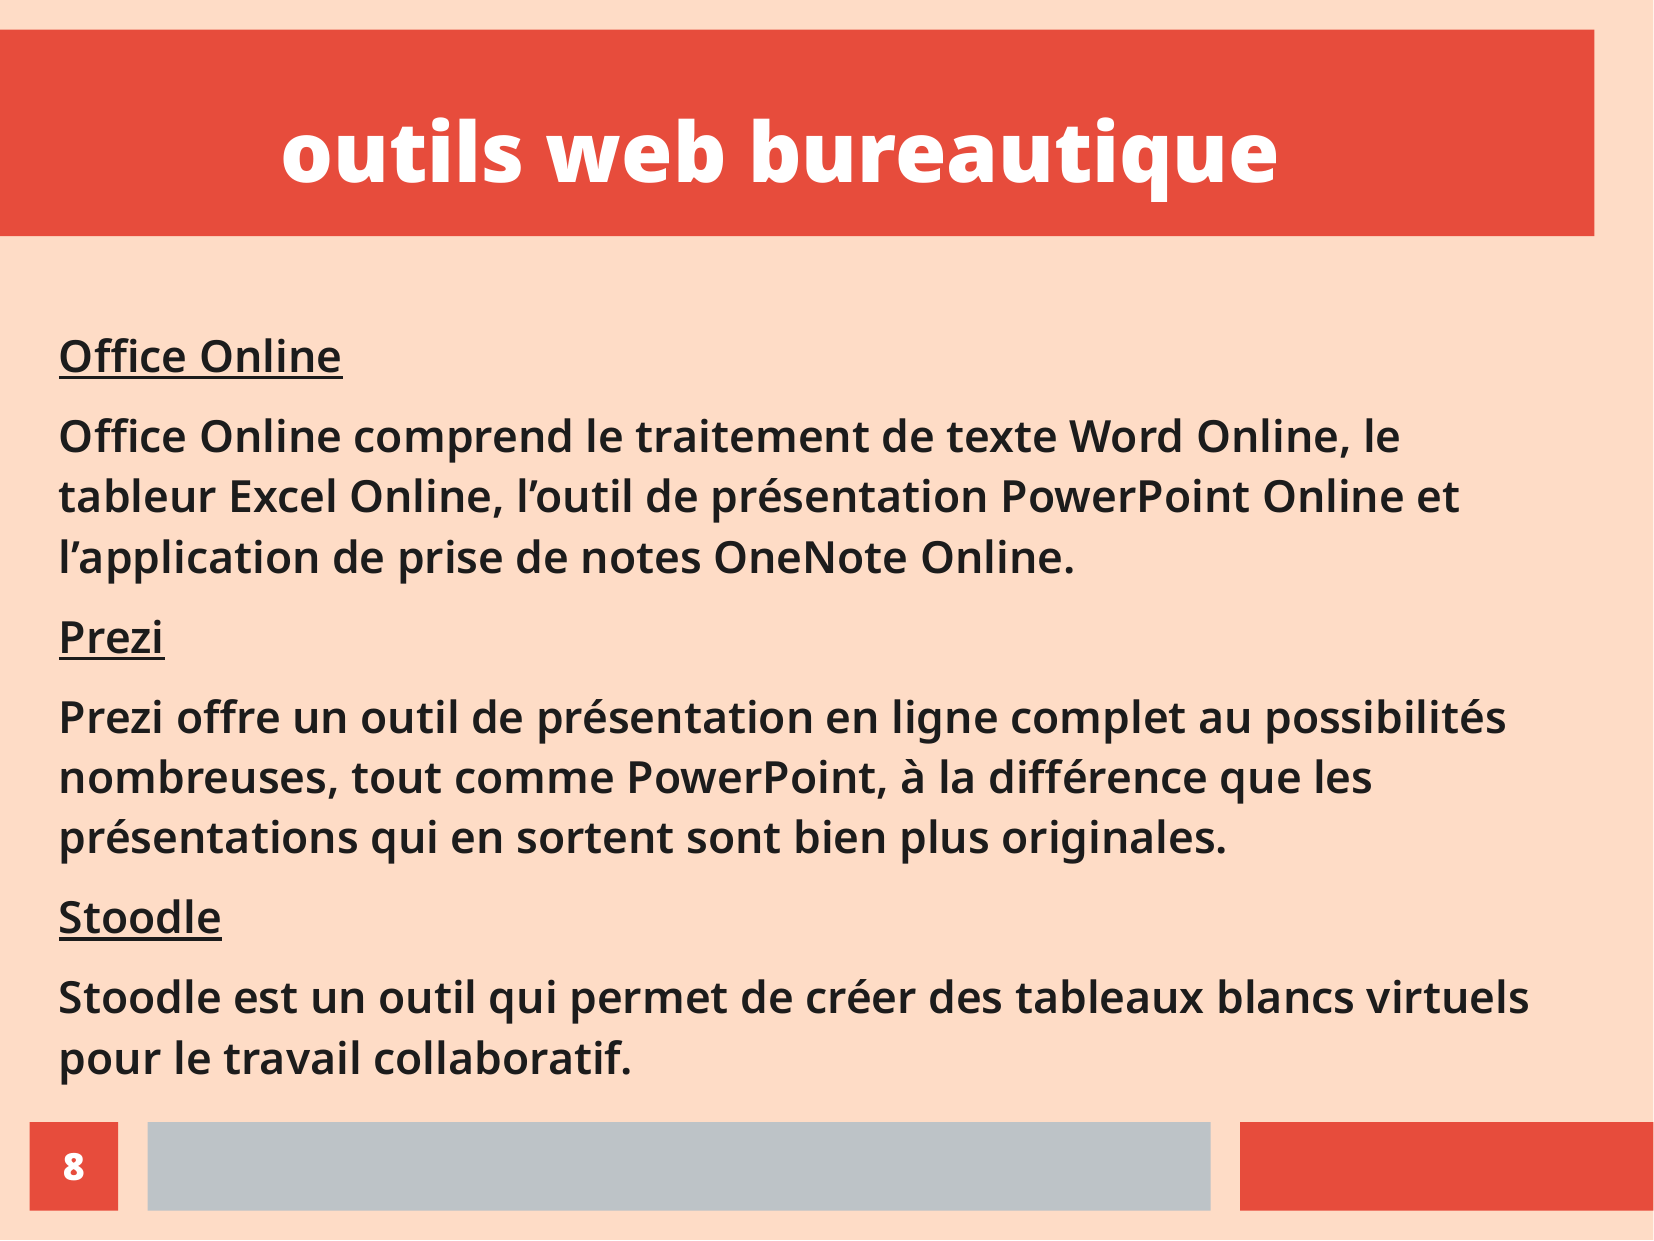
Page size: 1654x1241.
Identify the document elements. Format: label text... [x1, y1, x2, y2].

list Office Online Office Online comprend le traitement de texte Word Online, le tableur Excel Online, l’outil de présentation PowerPoint Online et l’application de prise de notes OneNote Online. Prezi Prezi offre un outil de présentation en ligne complet au possibilités nombreuses, tout comme PowerPoint, à la différence que les présentations qui en sortent sont bien plus originales. Stoodle Stoodle est un outil qui permet de créer des tableaux blancs virtuels pour le travail collaboratif. [59, 324, 1565, 1093]
title outils web bureautique [59, 59, 1595, 207]
